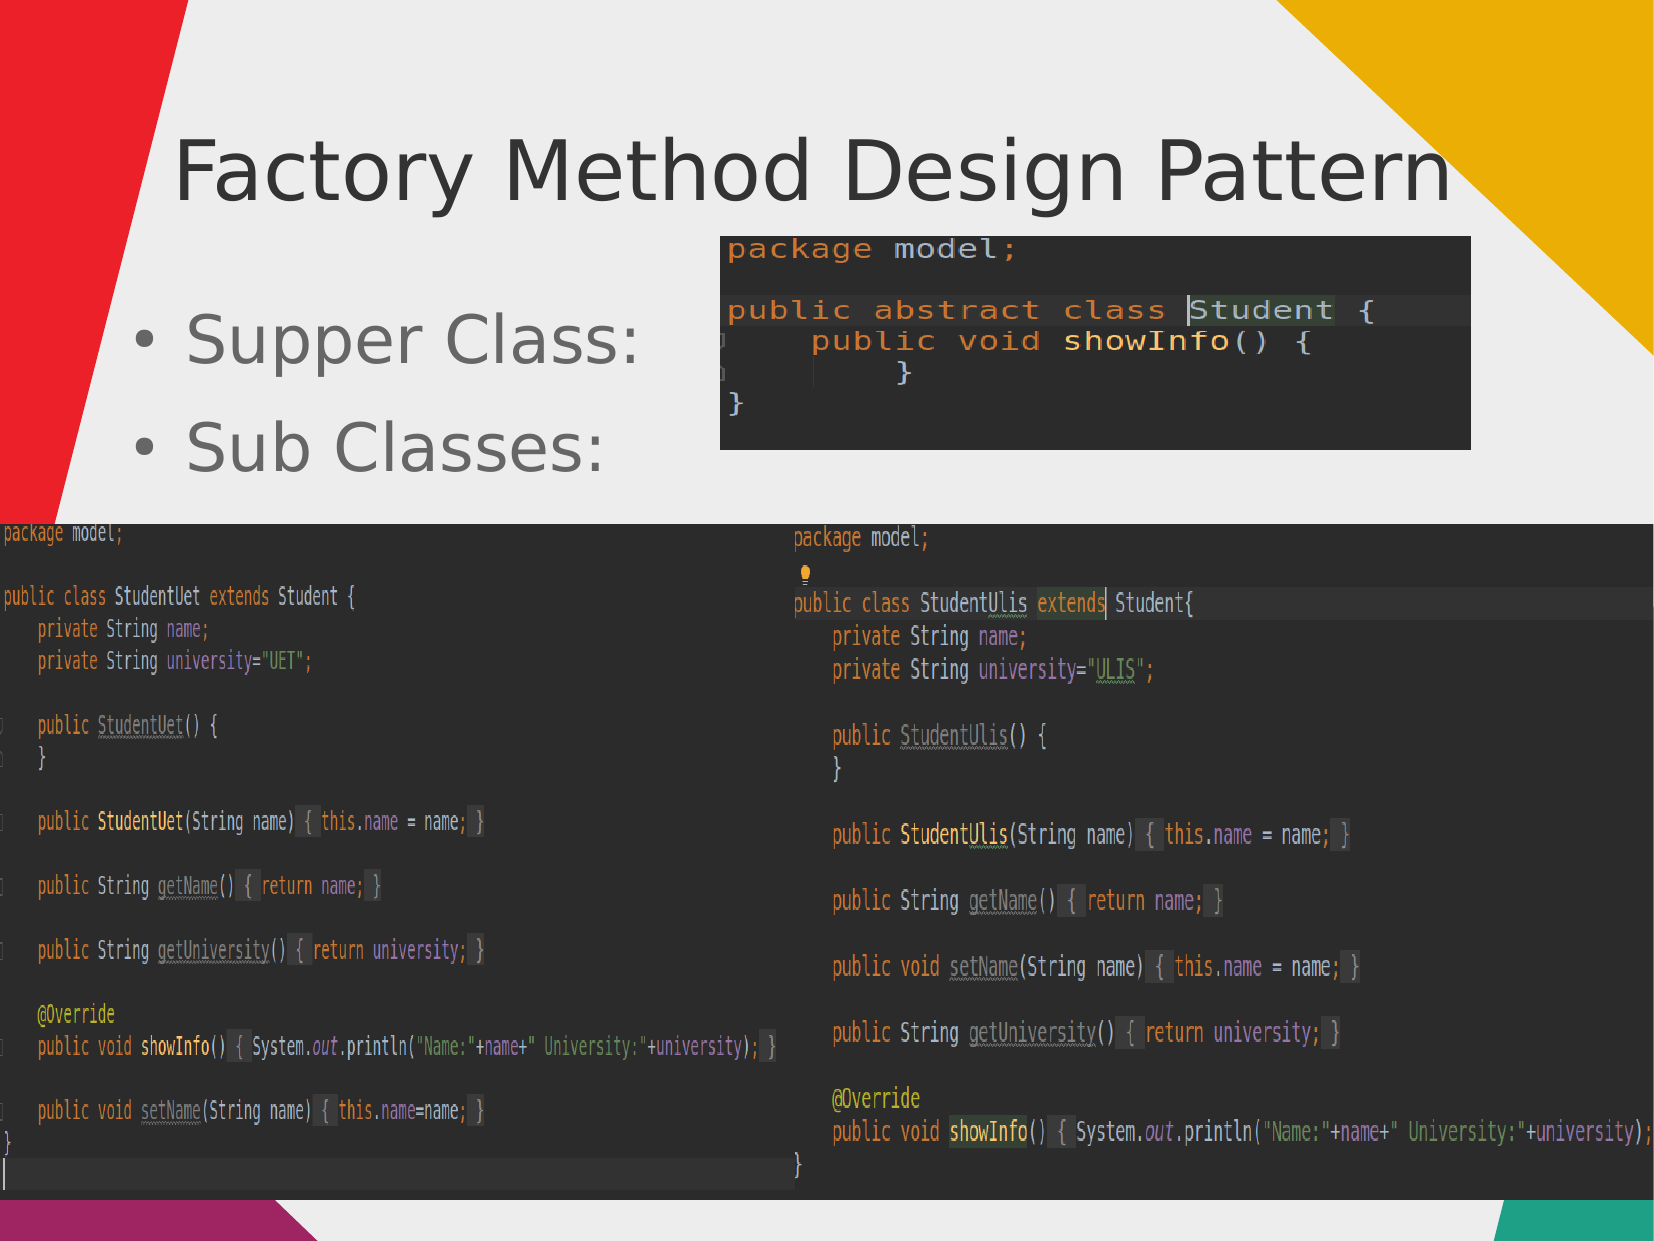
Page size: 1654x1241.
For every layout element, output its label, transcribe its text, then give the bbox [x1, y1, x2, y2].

picture [0, 524, 1654, 1201]
title Factory Method Design Pattern [114, 73, 1539, 271]
picture [720, 236, 1471, 451]
list Supper Class: Sub Classes: [114, 302, 1539, 524]
